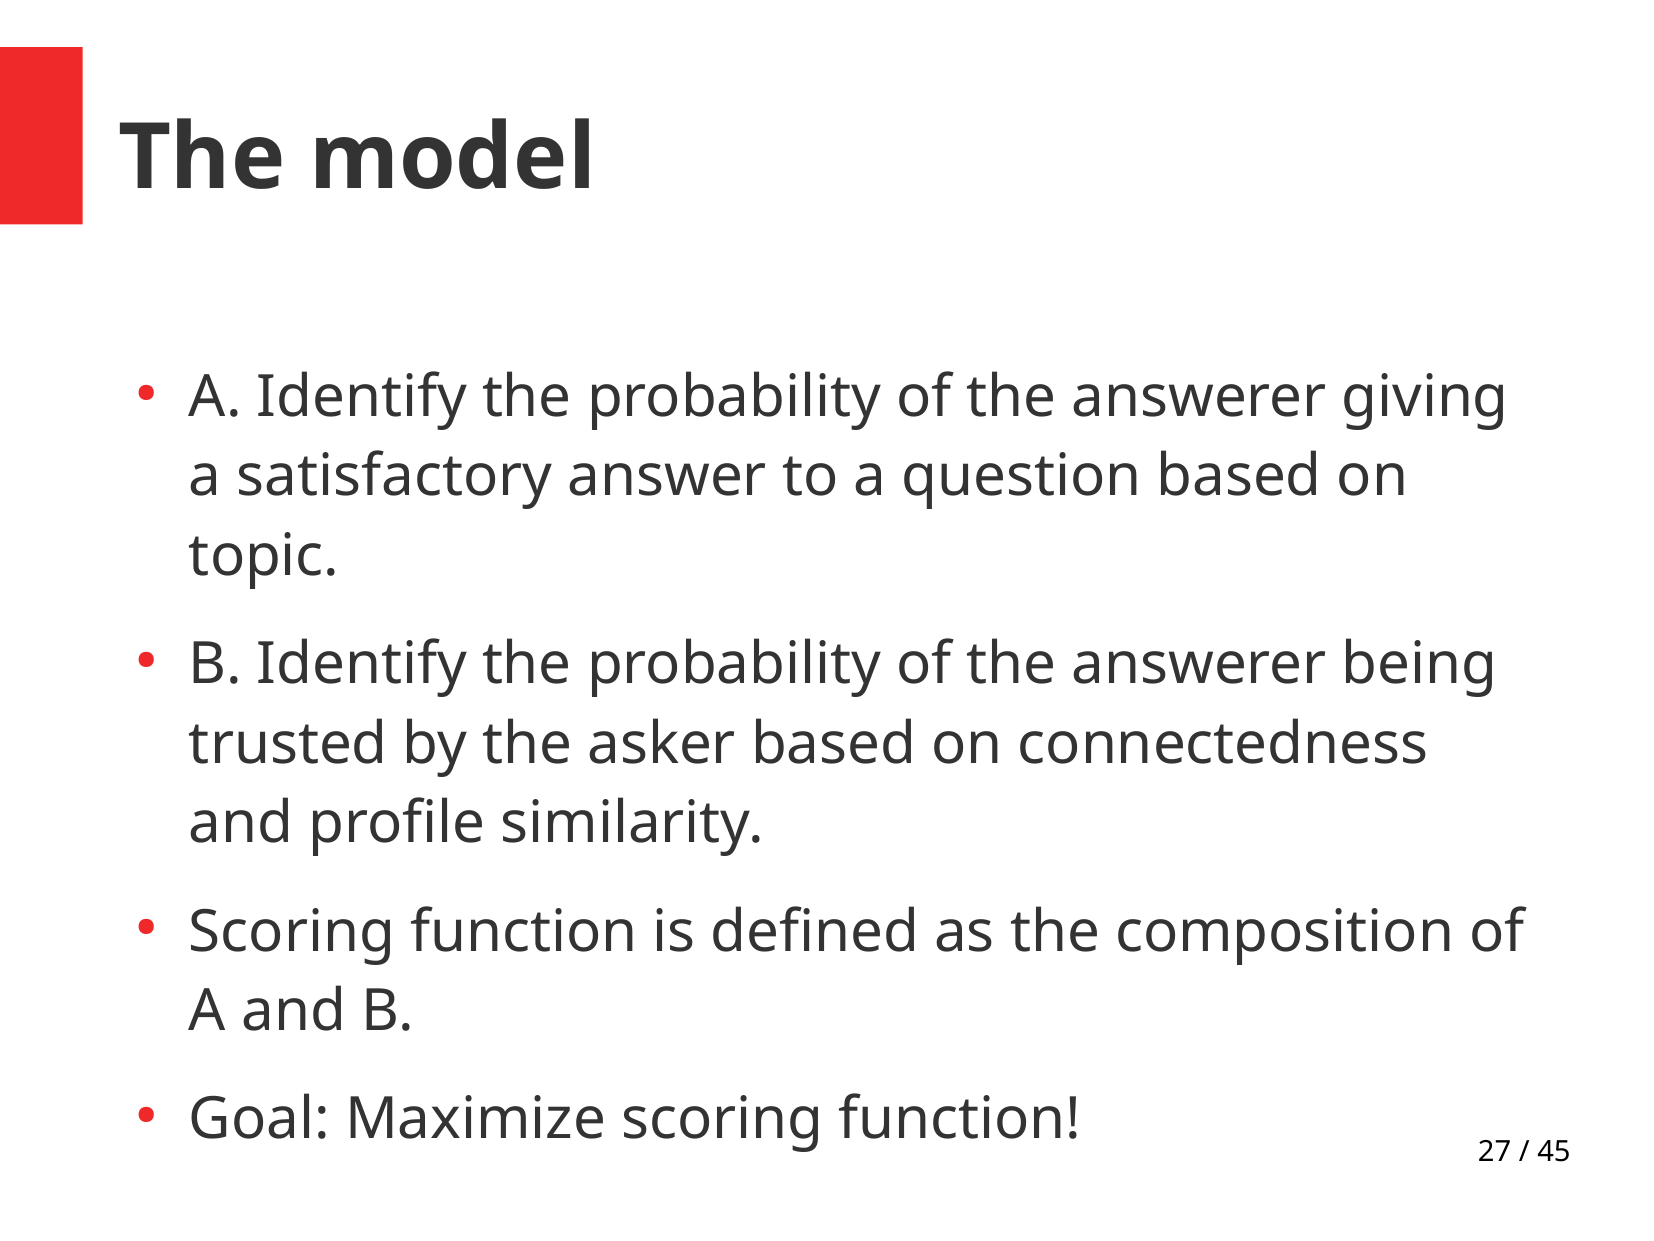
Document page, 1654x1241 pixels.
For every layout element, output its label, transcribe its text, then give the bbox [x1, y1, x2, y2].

list A. Identify the probability of the answerer giving a satisfactory answer to a question based on topic. B. Identify the probability of the answerer being trusted by the asker based on connectedness and profile similarity. Scoring function is defined as the composition of A and B. Goal: Maximize scoring function! [118, 354, 1536, 1074]
title The model [118, 49, 1571, 257]
